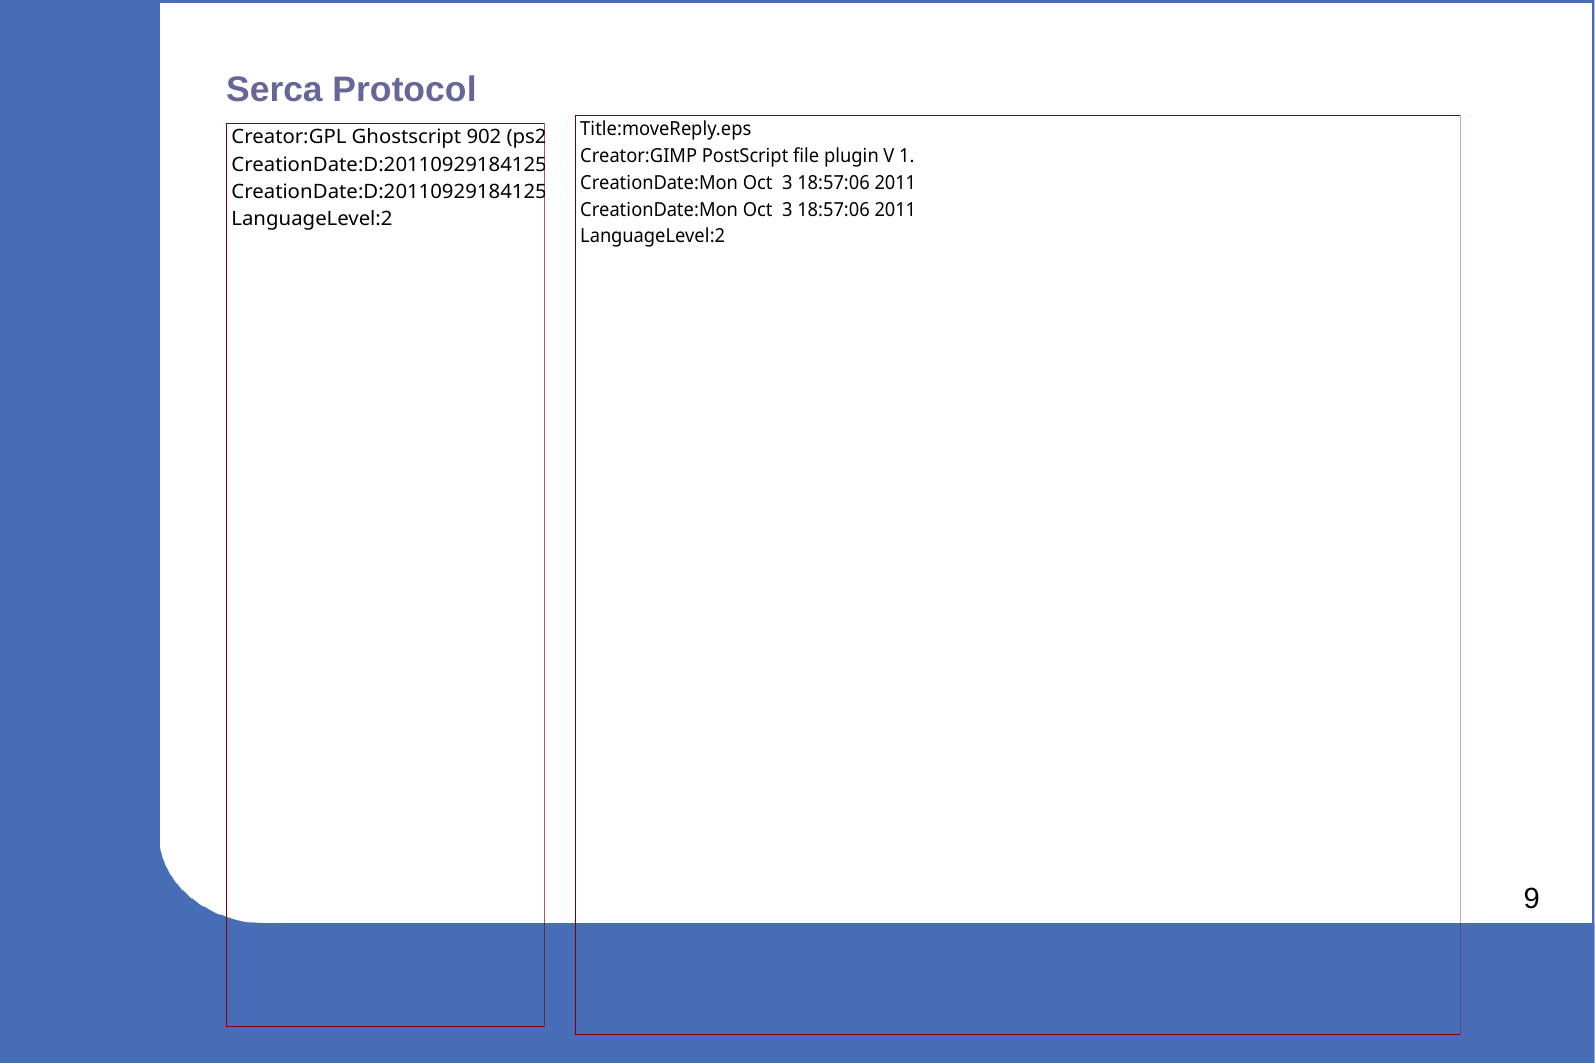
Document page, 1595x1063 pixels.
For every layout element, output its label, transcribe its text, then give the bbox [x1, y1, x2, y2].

title Serca Protocol [226, 23, 1538, 155]
picture [0, 0, 1595, 1063]
